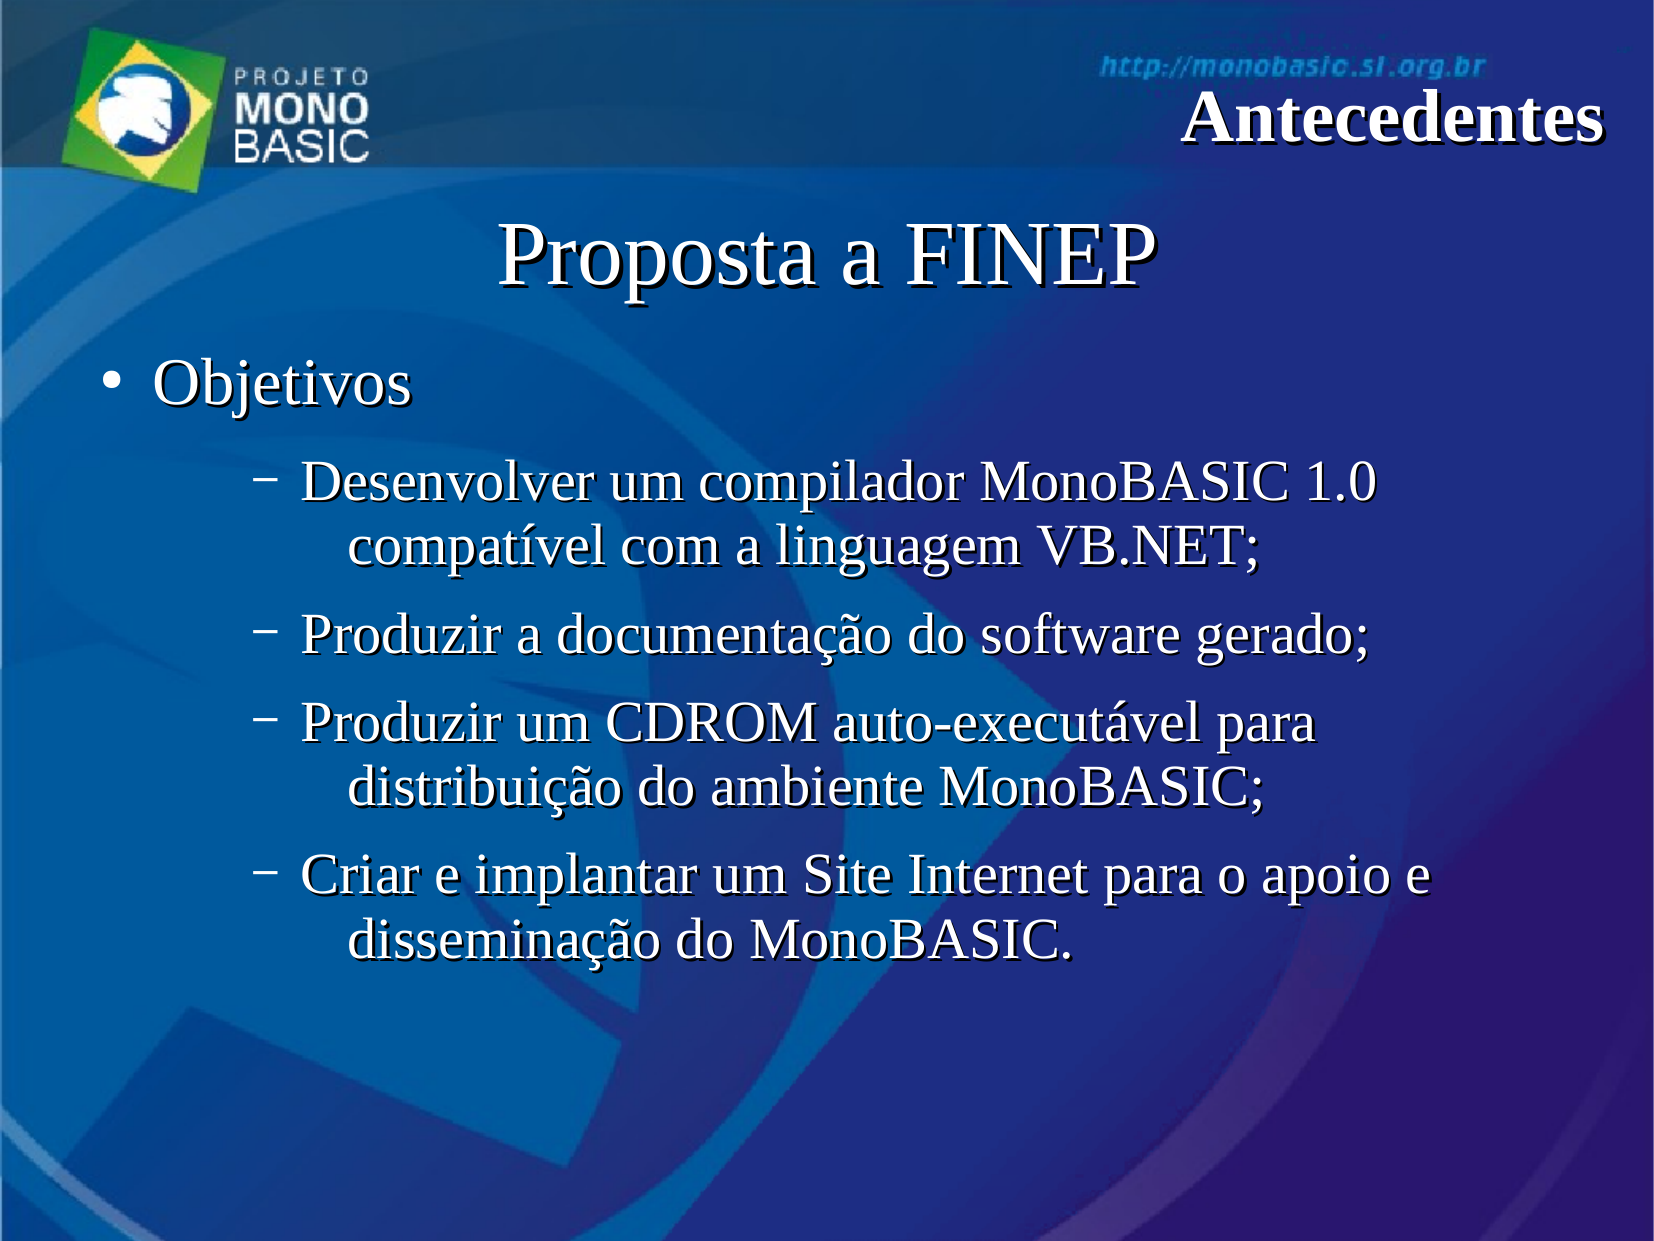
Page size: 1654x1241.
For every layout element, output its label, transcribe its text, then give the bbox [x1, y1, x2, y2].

picture [0, 0, 1654, 1241]
title Proposta a FINEP [121, 150, 1534, 344]
title Antecedentes [222, 43, 1606, 191]
list Objetivos Desenvolver um compilador MonoBASIC 1.0 compatível com a linguagem VB.NET; Produzir a documentação do software gerado; Produzir um CDROM auto-executável para distribuição do ambiente MonoBASIC; Criar e implantar um Site Internet para o apoio e disseminação do MonoBASIC. [64, 344, 1534, 1127]
